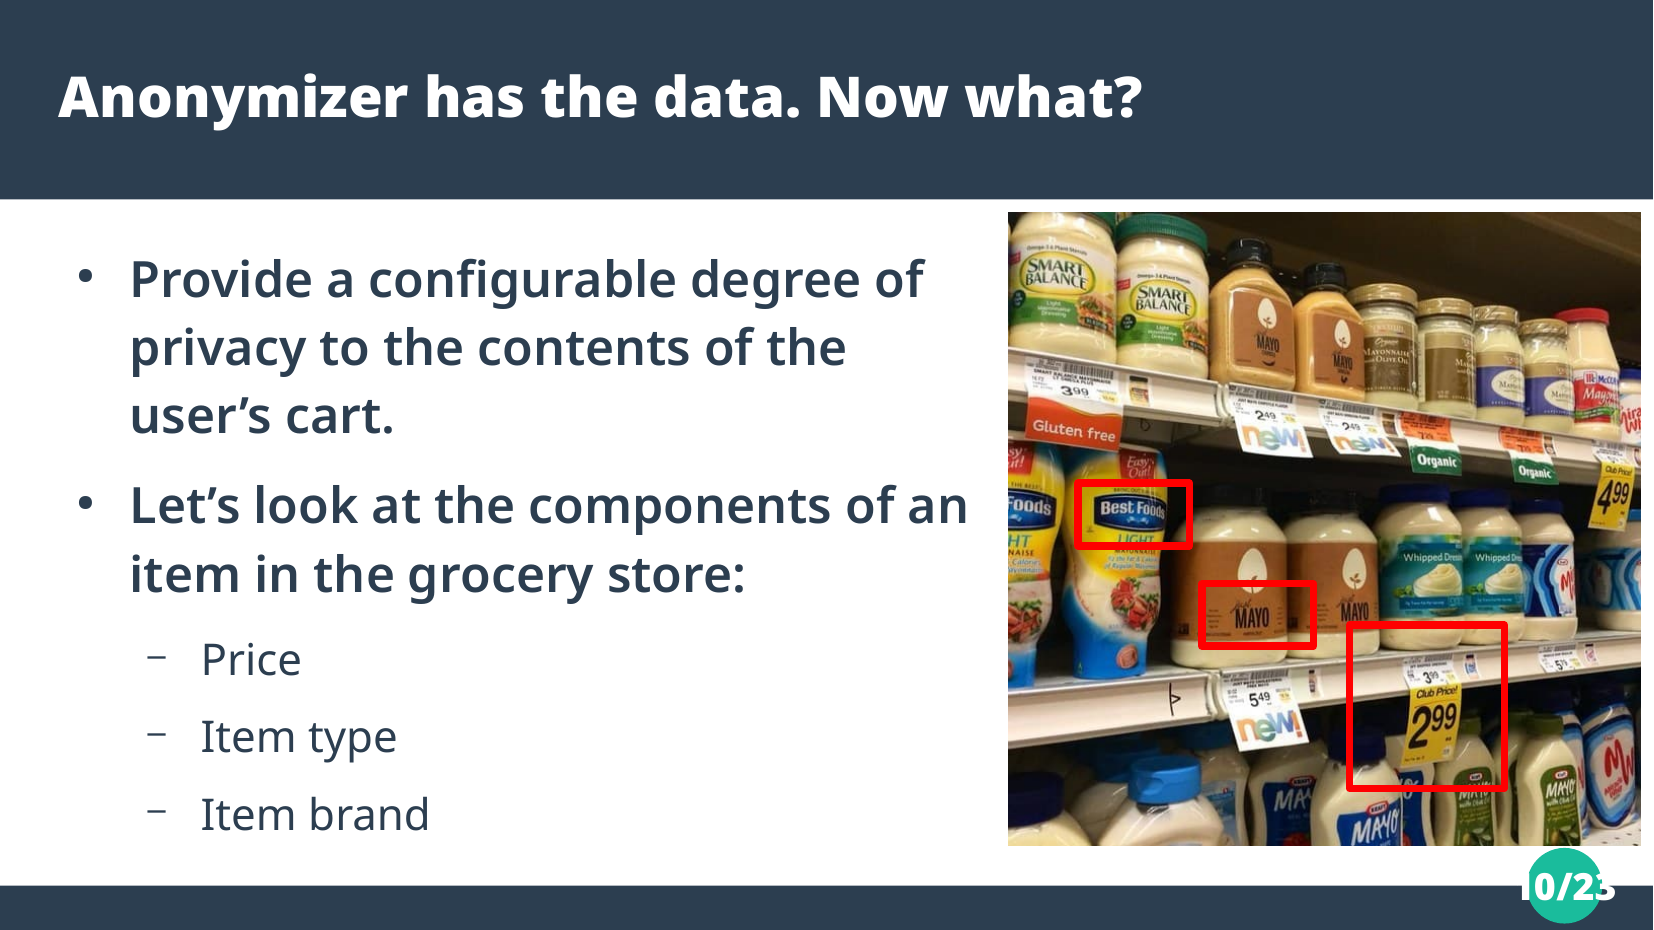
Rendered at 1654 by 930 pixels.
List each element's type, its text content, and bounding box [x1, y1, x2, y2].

list Provide a configurable degree of privacy to the contents of the user’s cart. Let’s look at the components of an item in the grocery store: Price Item type Item brand [58, 243, 978, 864]
title Anonymizer has the data. Now what? [58, 36, 1594, 155]
picture [1008, 212, 1641, 846]
